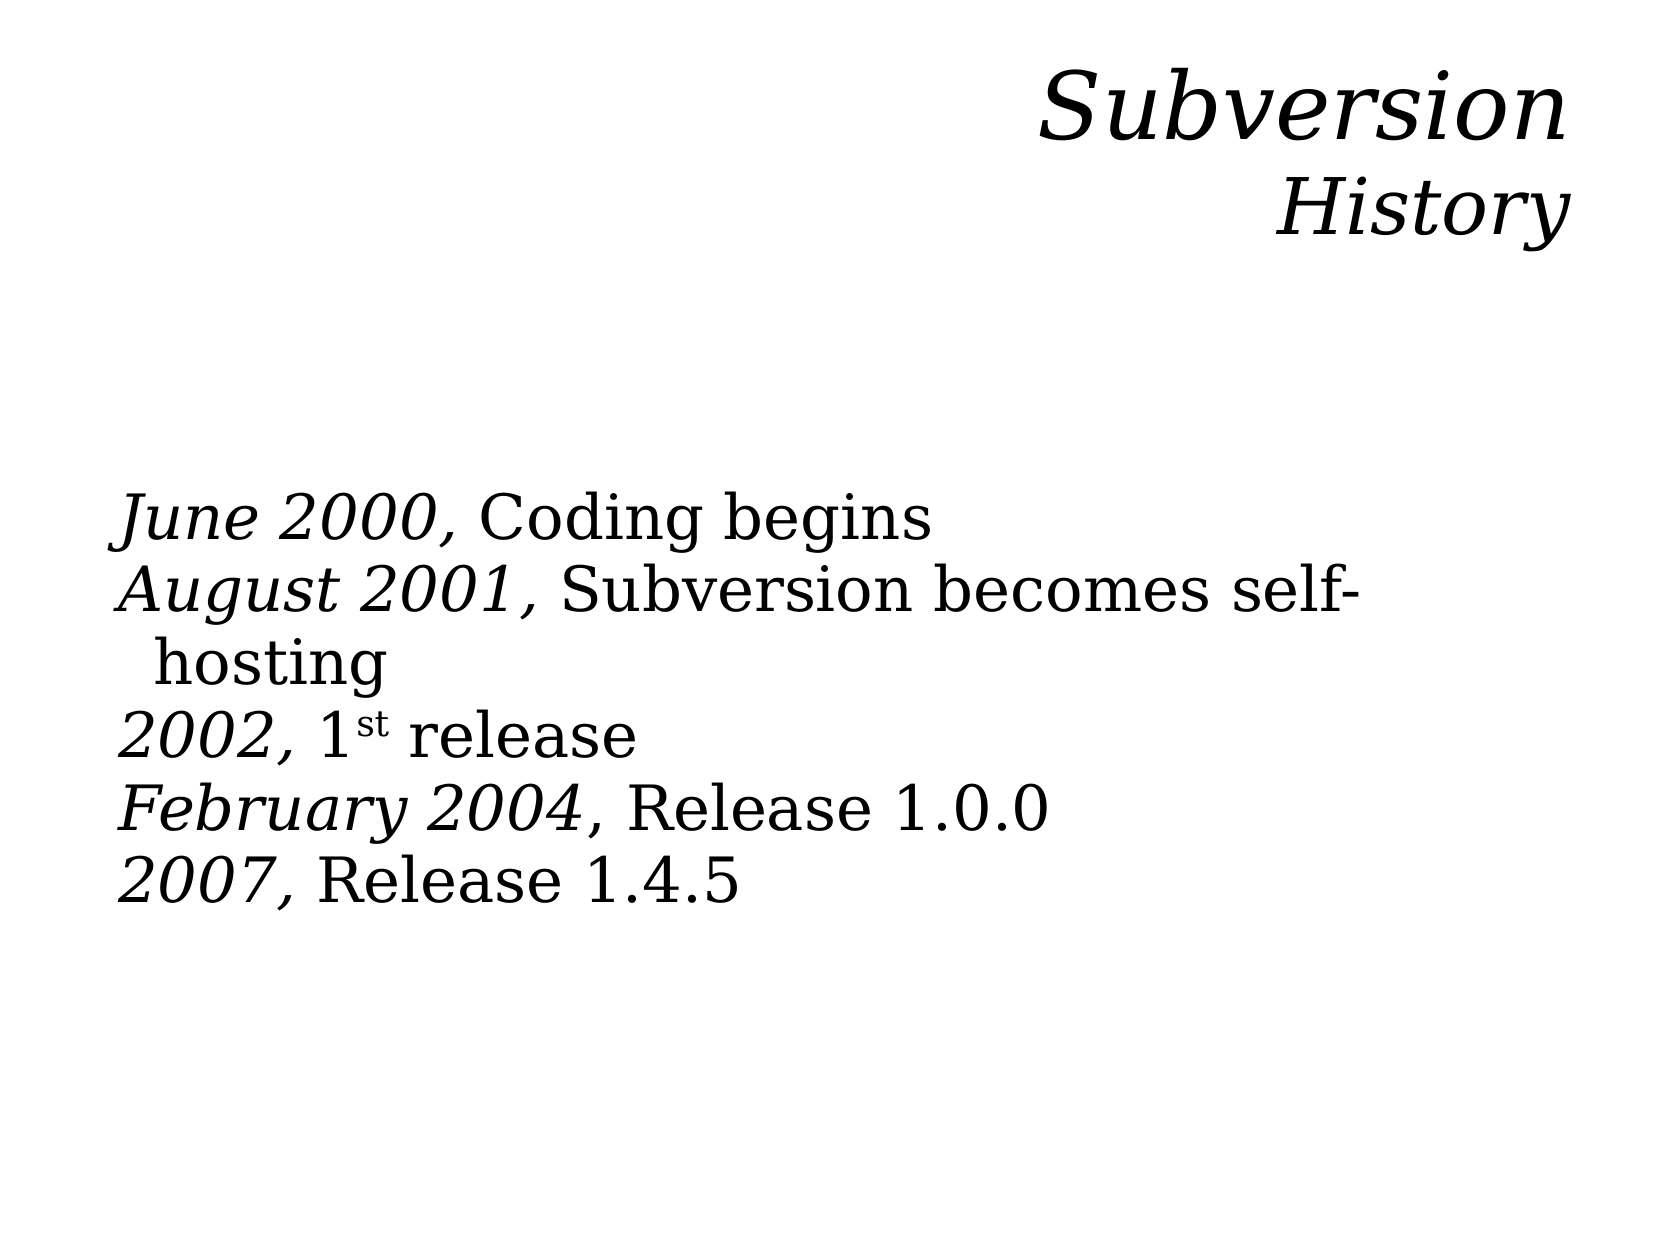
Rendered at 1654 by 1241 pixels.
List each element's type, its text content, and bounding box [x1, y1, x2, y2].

title Subversion History [82, 52, 1571, 254]
subtitle June 2000, Coding begins August 2001, Subversion becomes self-hosting 2002, 1st release February 2004, Release 1.0.0 2007, Release 1.4.5 [82, 297, 1571, 1102]
